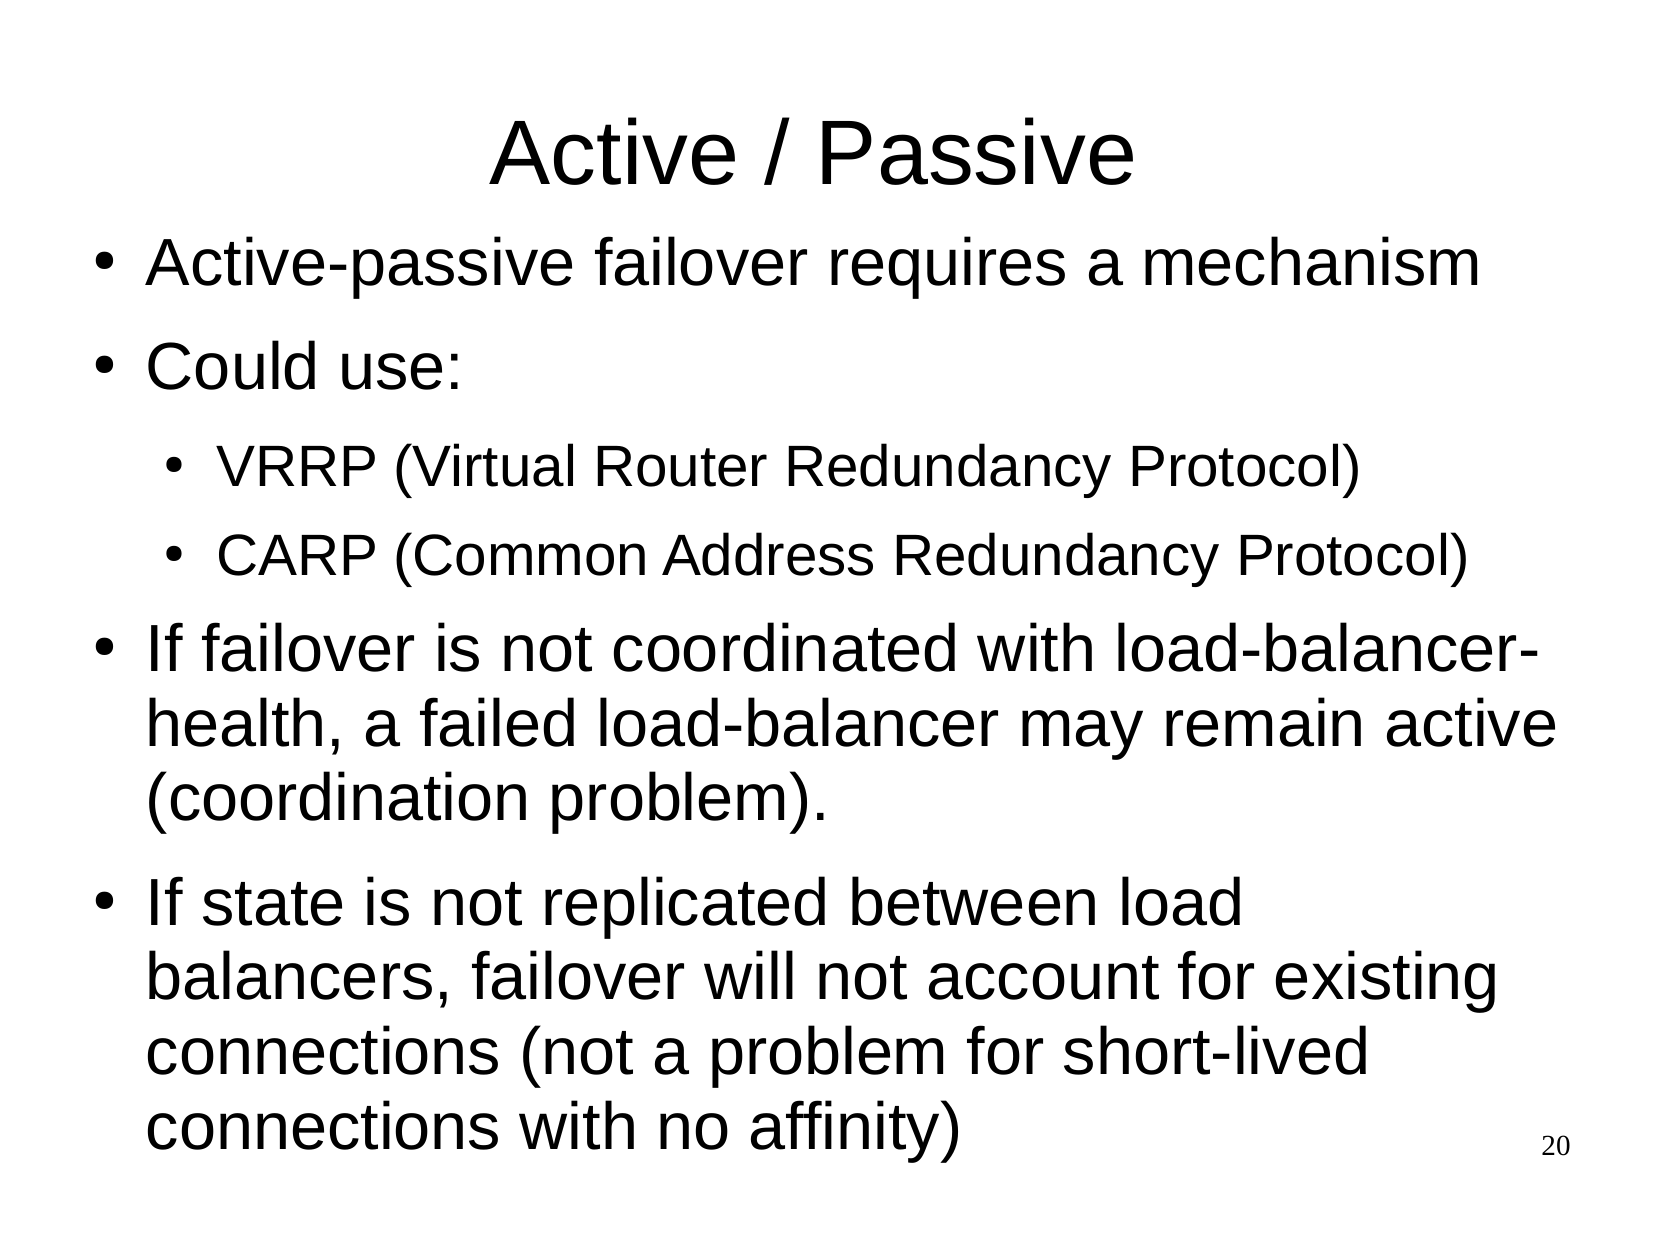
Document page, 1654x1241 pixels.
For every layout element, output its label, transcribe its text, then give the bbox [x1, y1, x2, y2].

list Active-passive failover requires a mechanism Could use: VRRP (Virtual Router Redundancy Protocol) CARP (Common Address Redundancy Protocol) If failover is not coordinated with load-balancer-health, a failed load-balancer may remain active (coordination problem). If state is not replicated between load balancers, failover will not account for existing connections (not a problem for short-lived connections with no affinity) [75, 225, 1564, 1162]
title Active / Passive [82, 49, 1571, 257]
